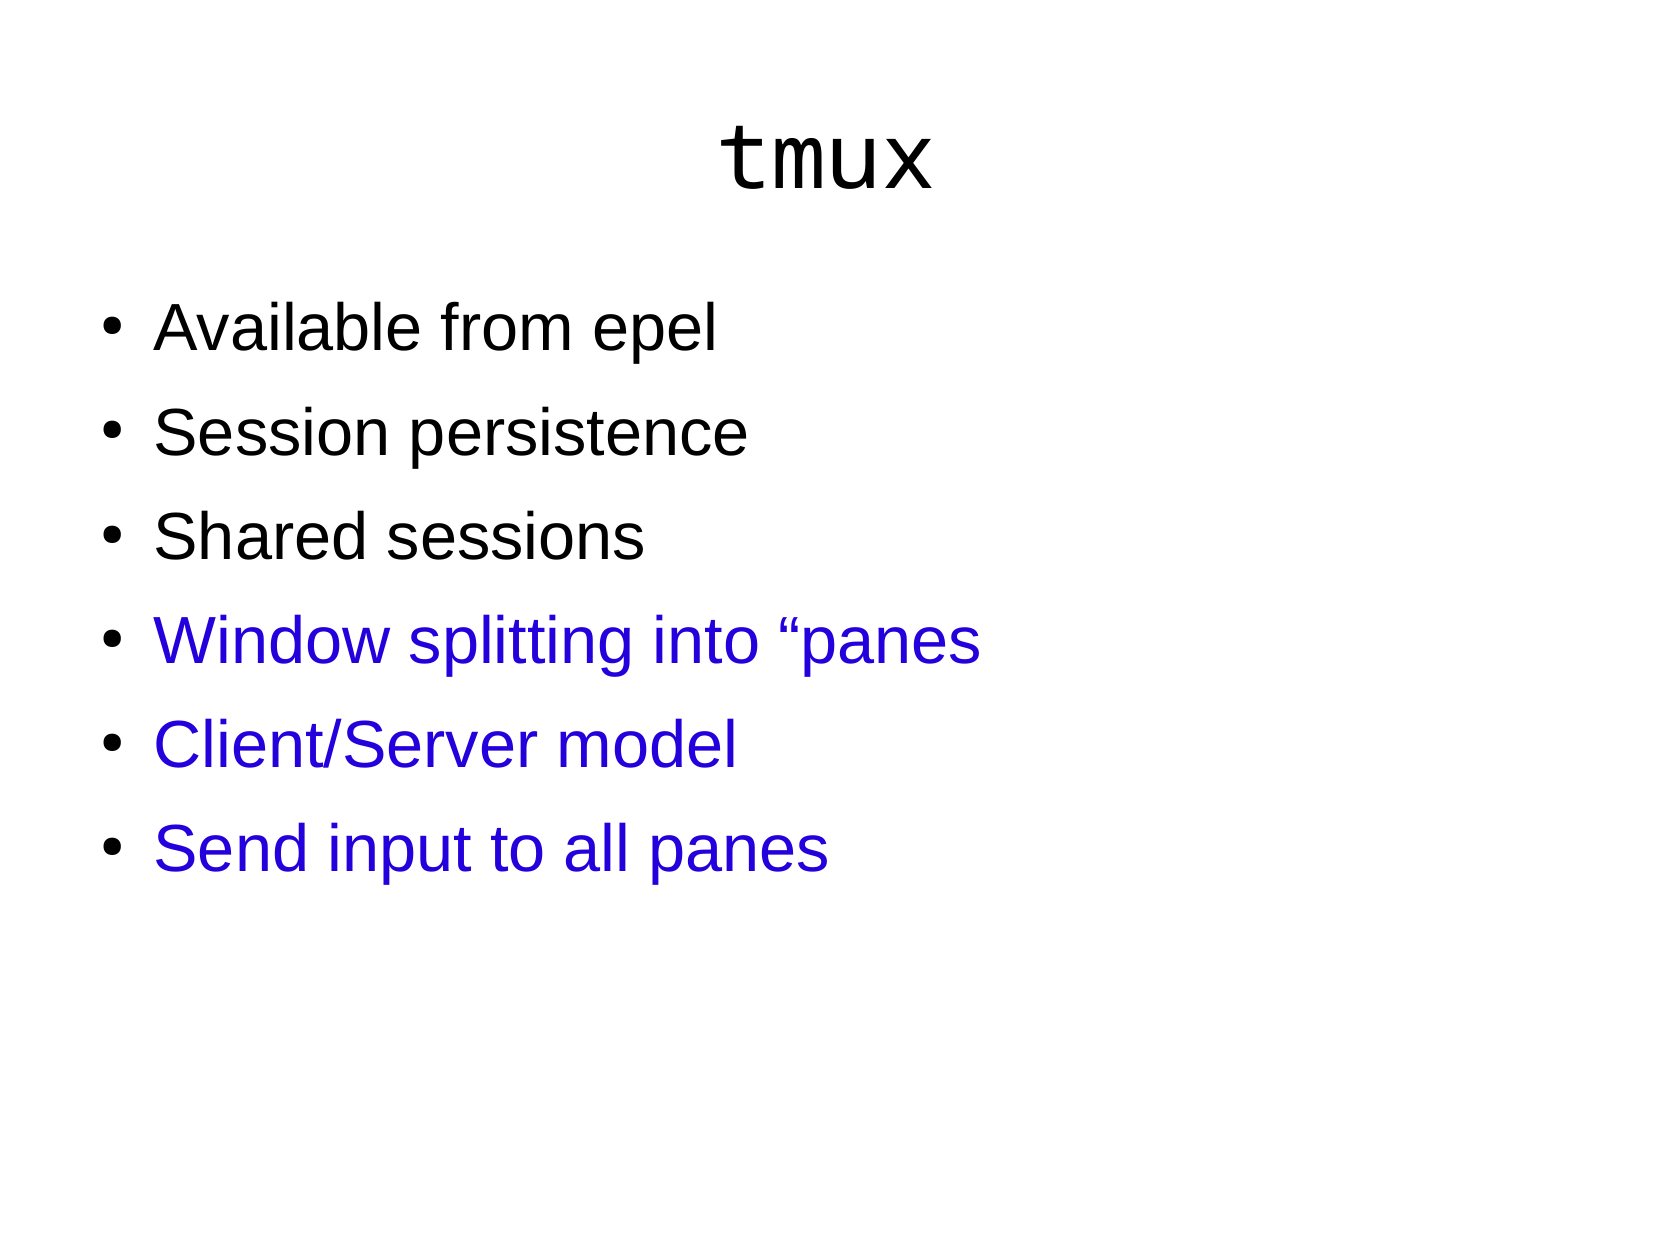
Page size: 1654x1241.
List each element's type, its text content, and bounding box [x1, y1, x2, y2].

list Available from epel Session persistence Shared sessions Window splitting into “panes Client/Server model Send input to all panes [82, 290, 1571, 1109]
title tmux [82, 49, 1571, 257]
